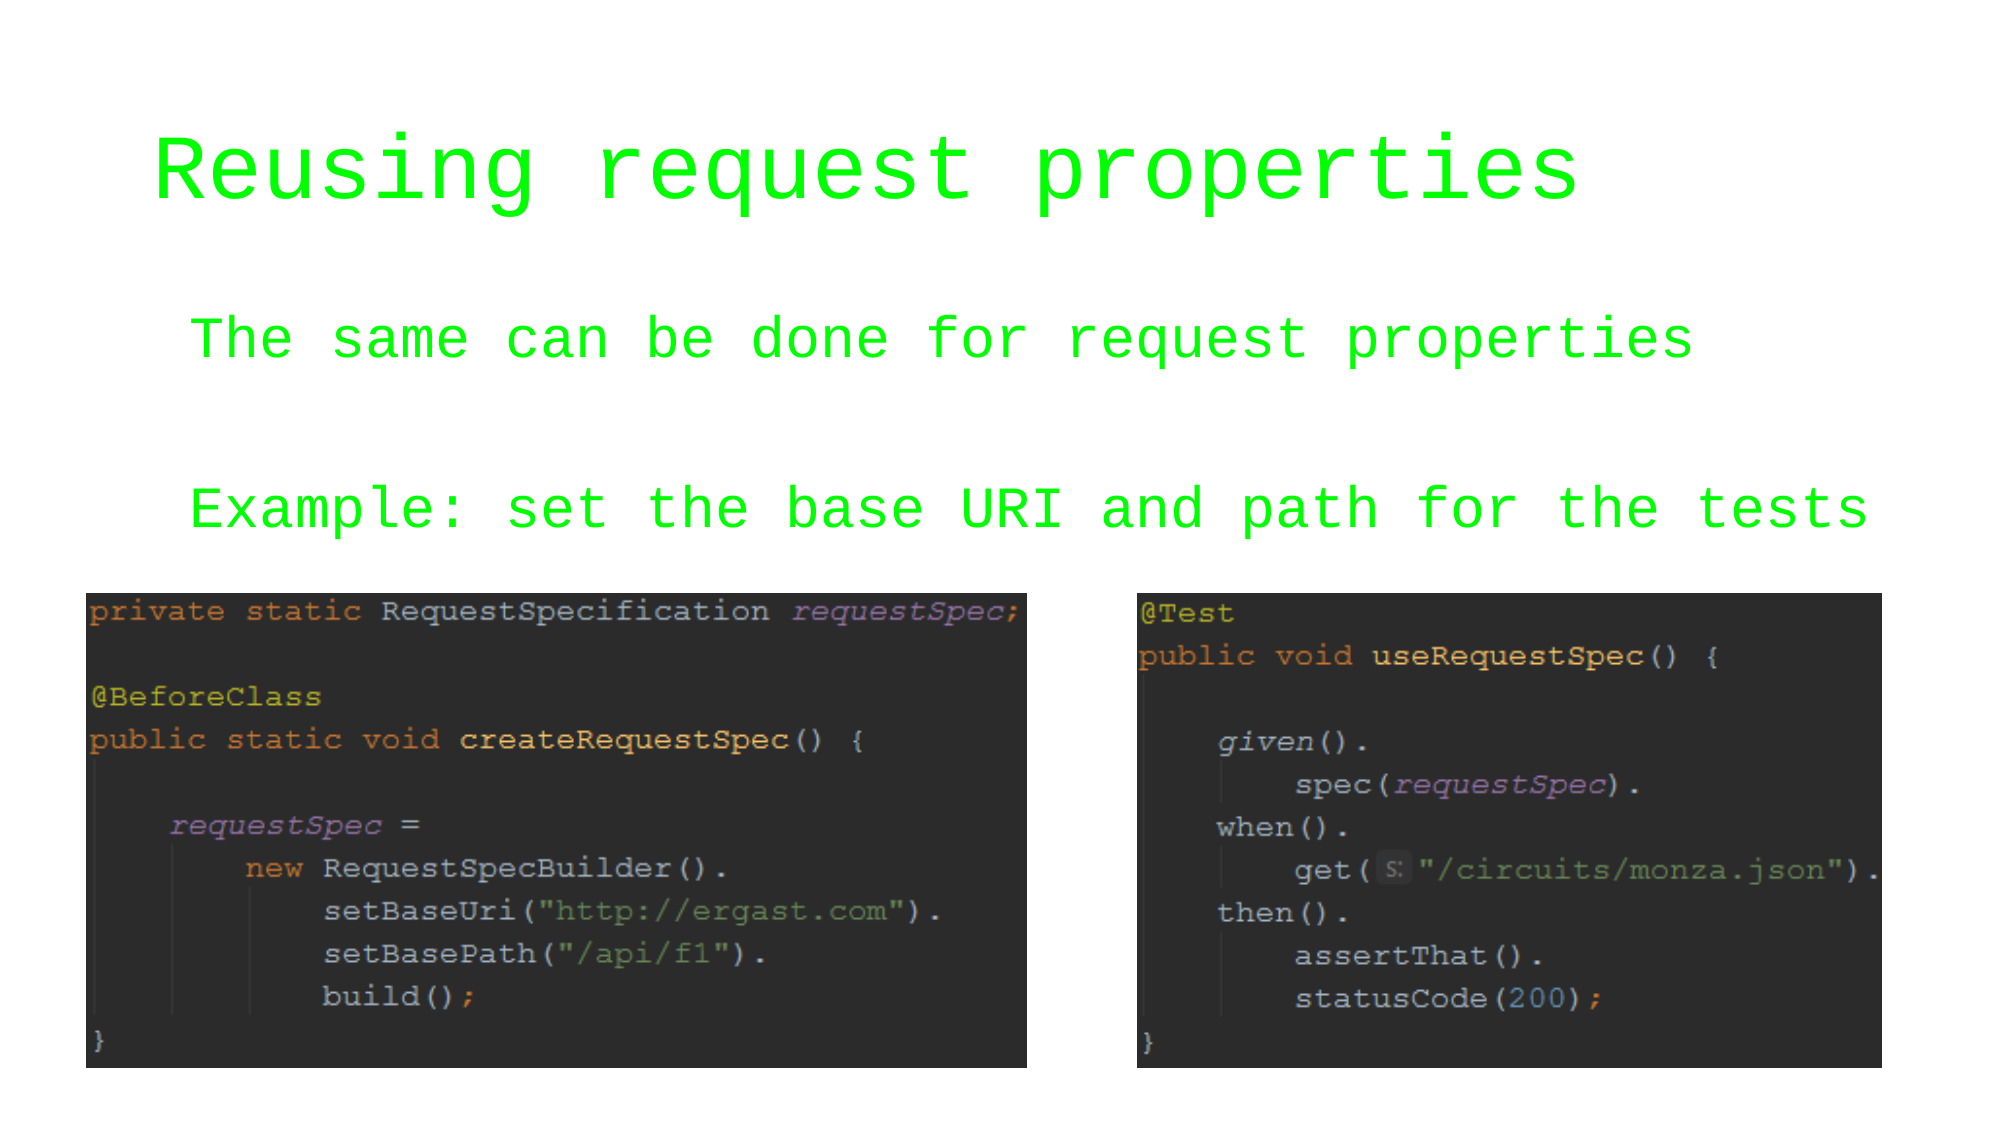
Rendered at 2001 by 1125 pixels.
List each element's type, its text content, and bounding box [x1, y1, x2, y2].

picture [86, 593, 1027, 1069]
picture [1137, 593, 1882, 1069]
list The same can be done for request properties Example: set the base URI and path for the tests [137, 299, 1946, 1014]
title Reusing request properties [137, 59, 1902, 278]
